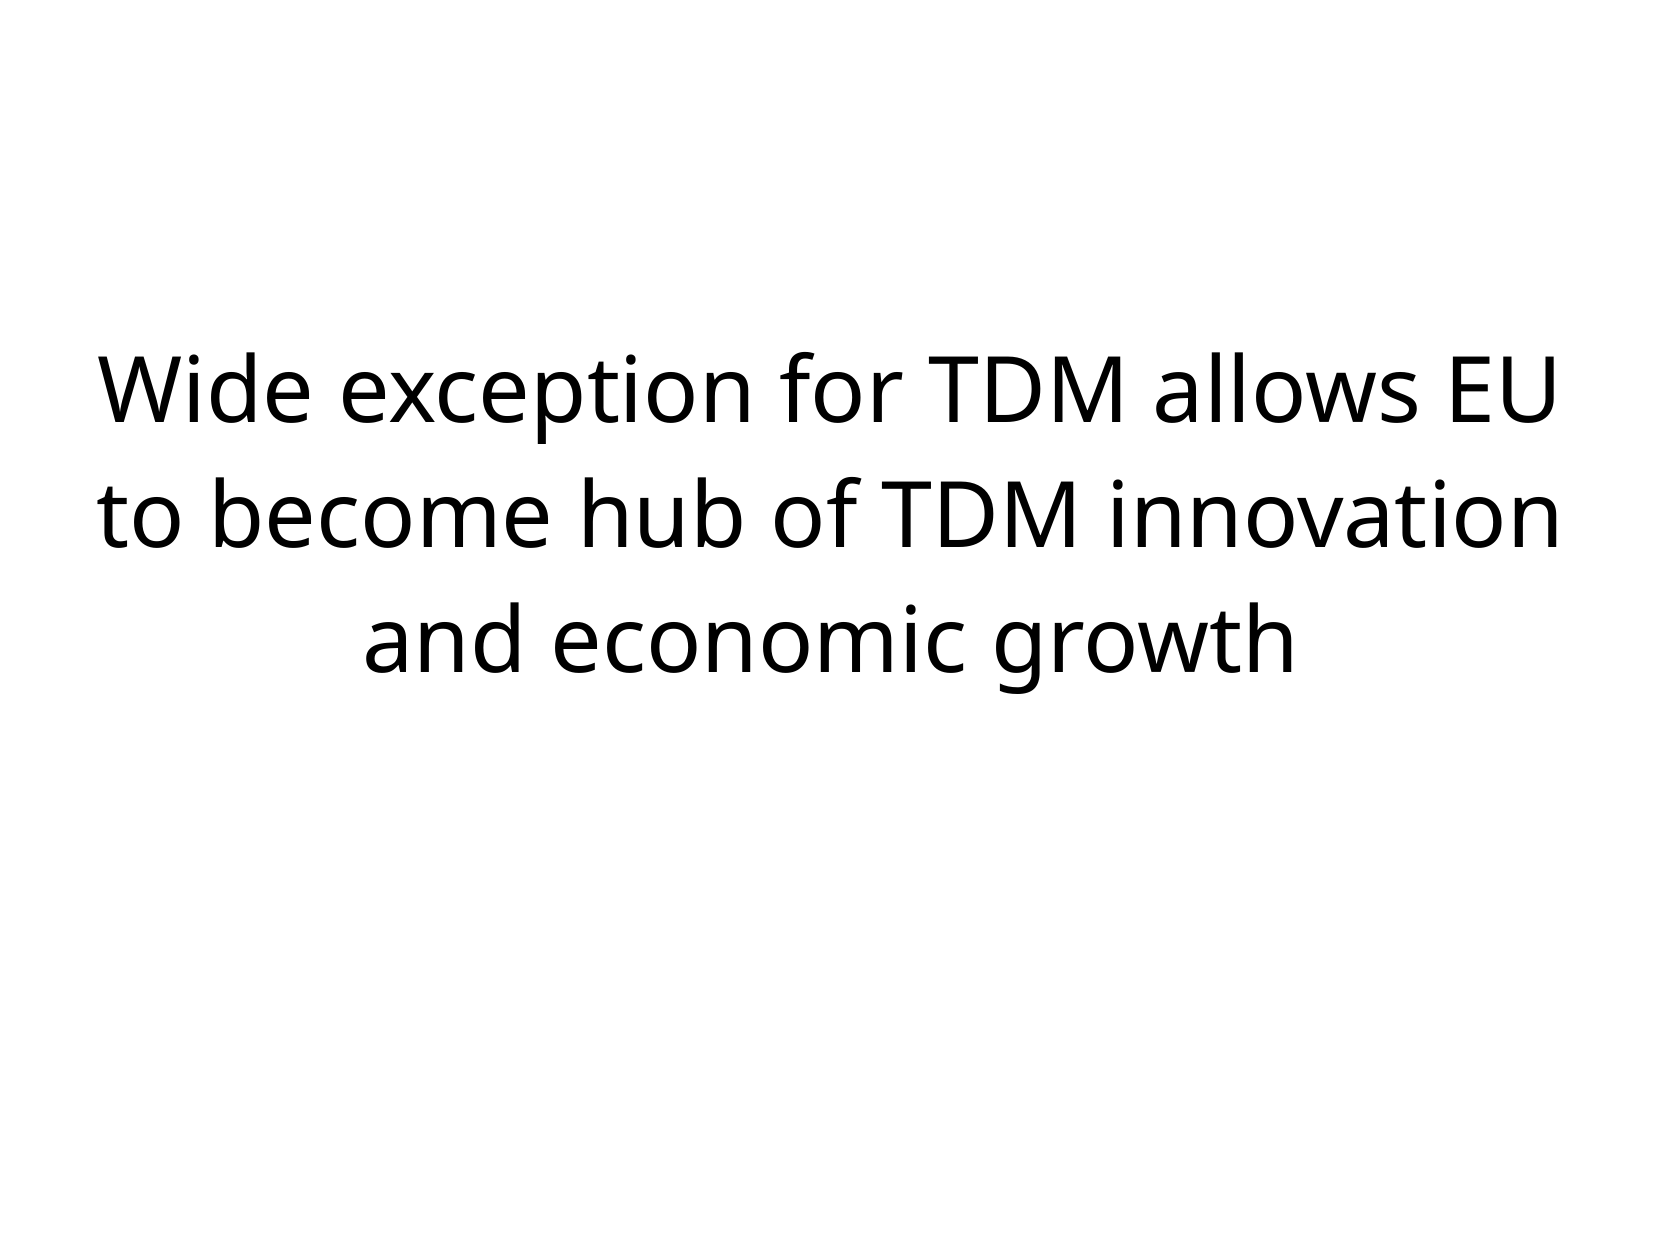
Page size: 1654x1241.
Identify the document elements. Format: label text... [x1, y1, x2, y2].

title Wide exception for TDM allows EU to become hub of TDM innovation and economic growth [86, 345, 1576, 678]
